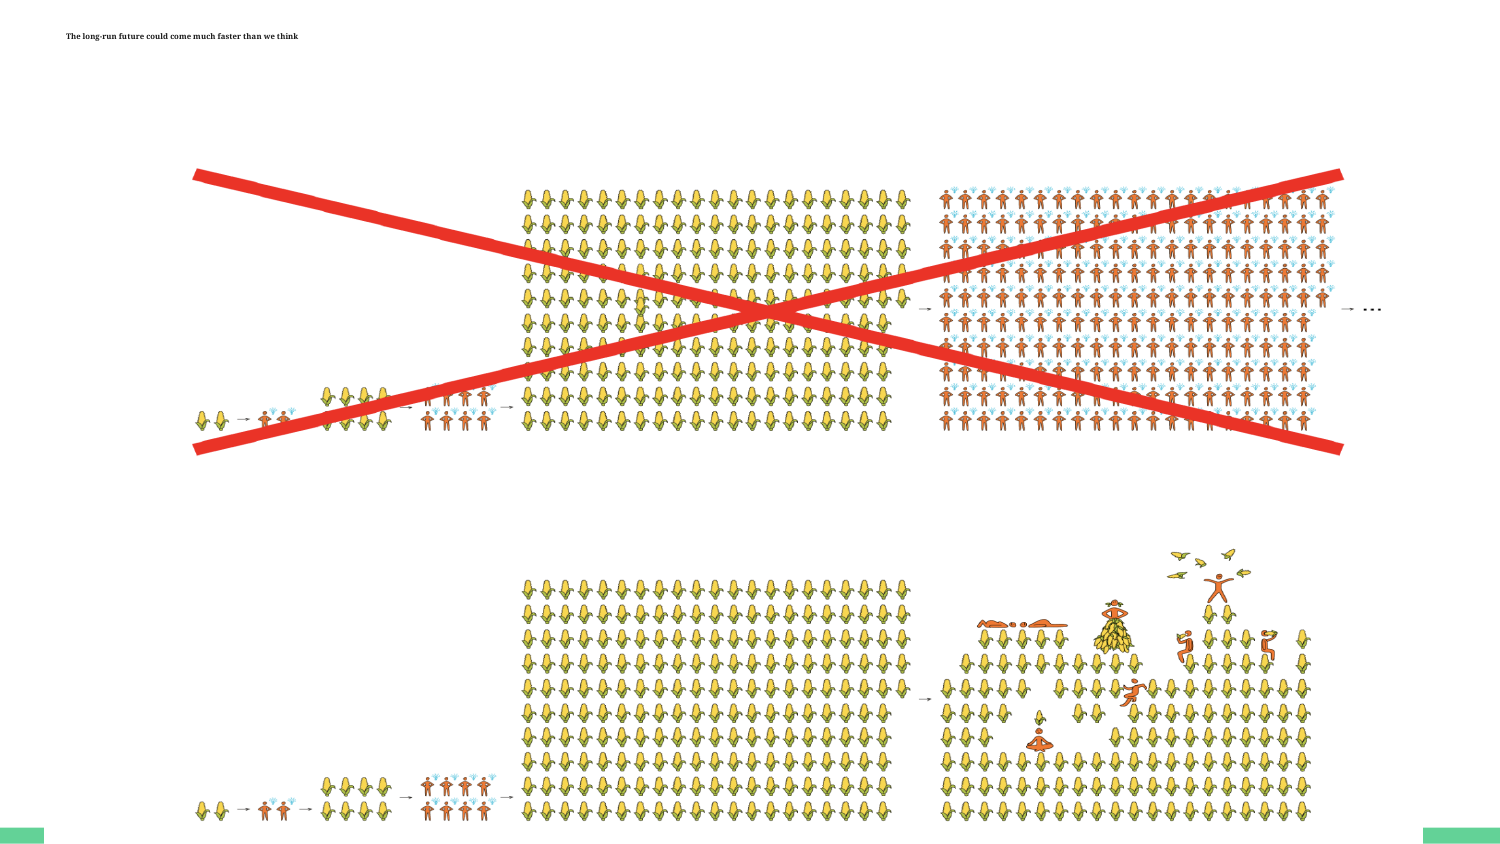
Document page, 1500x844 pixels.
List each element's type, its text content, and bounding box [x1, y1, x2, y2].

picture [44, 96, 1423, 844]
title The long-run future could come much faster than we think [51, 13, 1449, 70]
